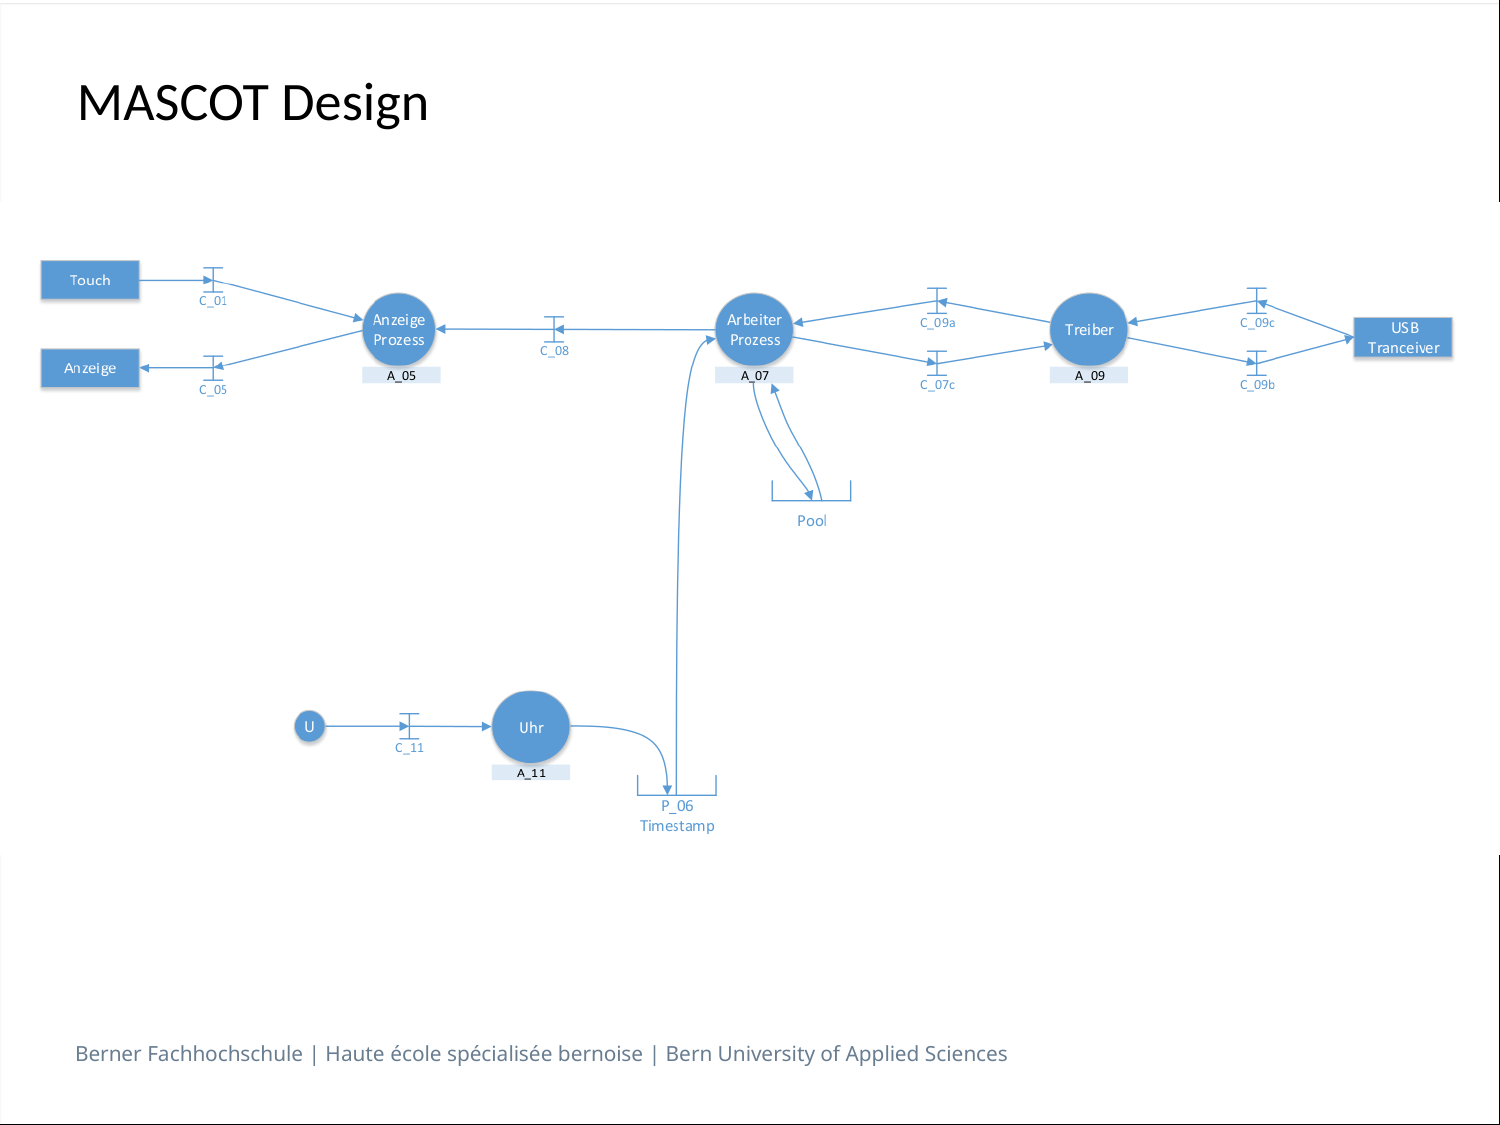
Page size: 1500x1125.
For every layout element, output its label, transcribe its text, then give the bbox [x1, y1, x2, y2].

picture [0, 202, 1500, 856]
title MASCOT Design [76, 59, 1406, 148]
